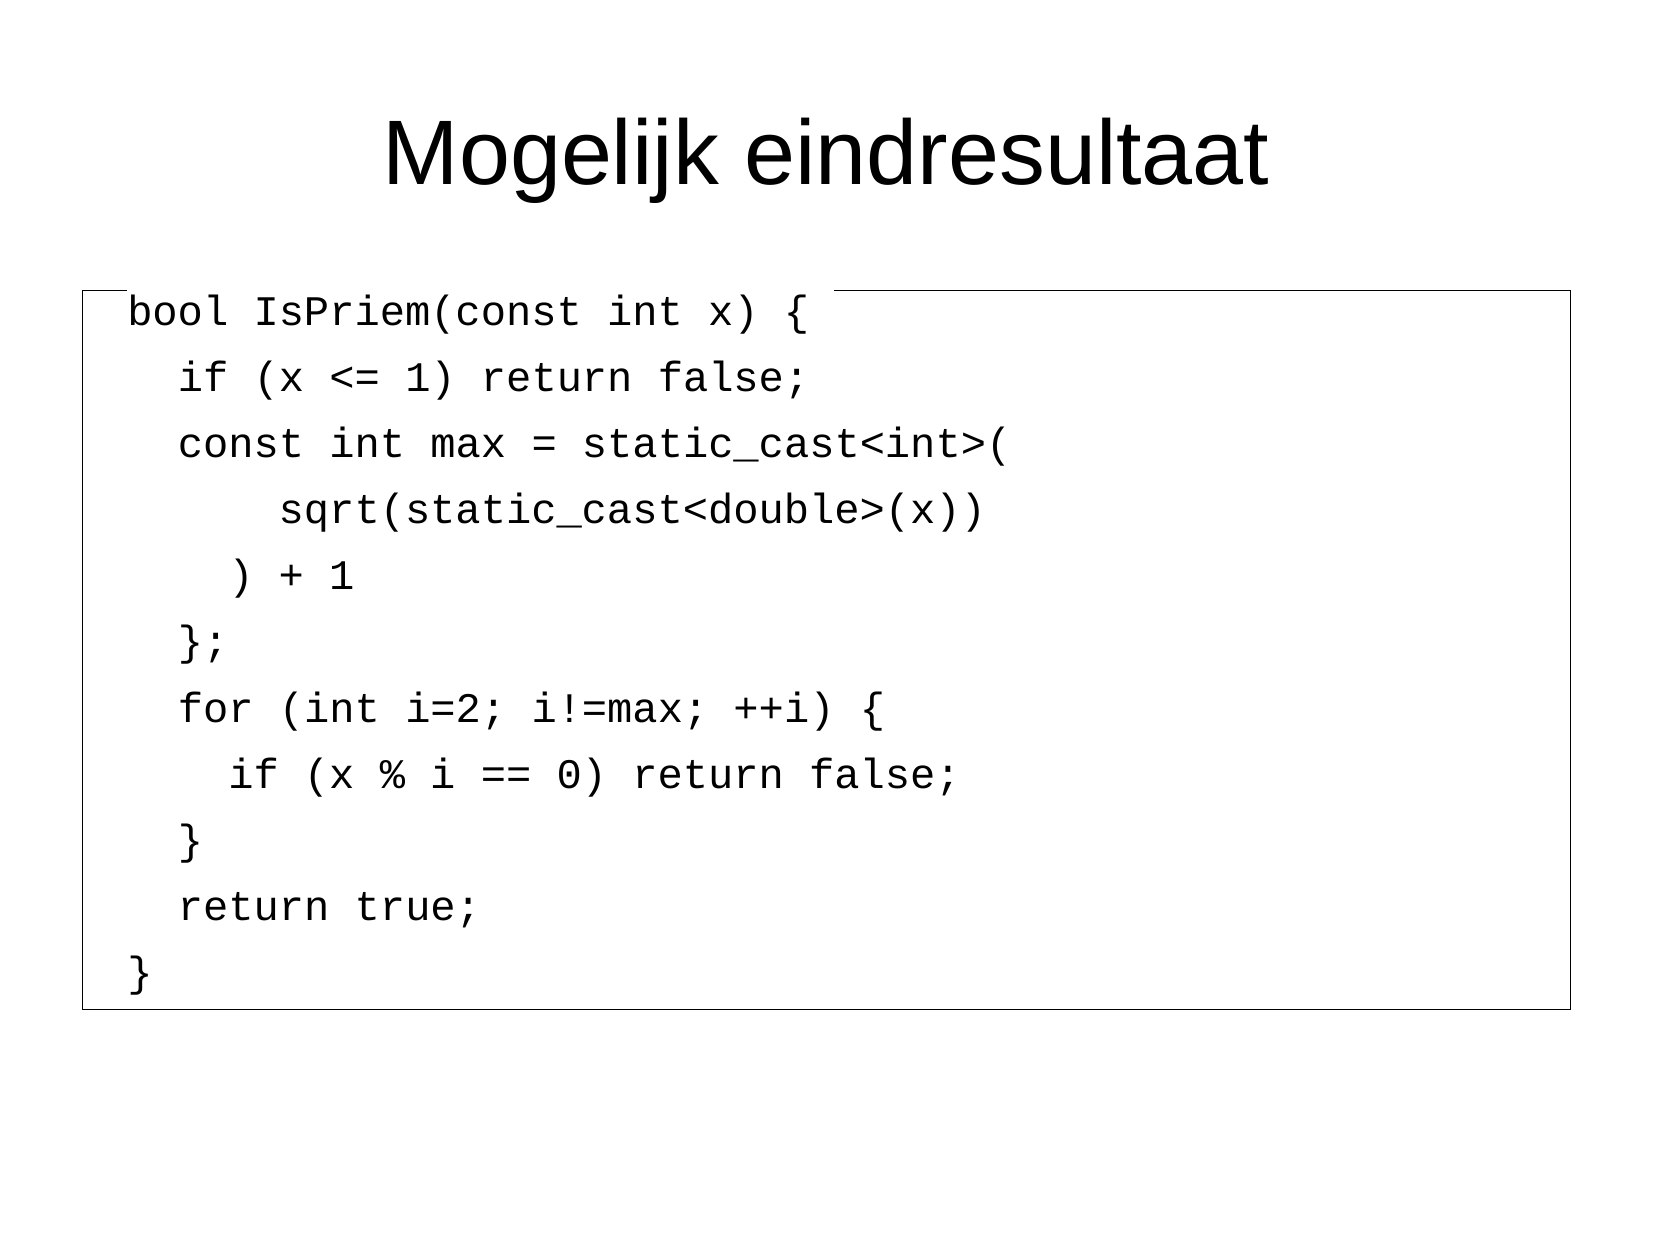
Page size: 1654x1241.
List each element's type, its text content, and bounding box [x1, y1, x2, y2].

title Mogelijk eindresultaat [82, 49, 1571, 257]
list bool IsPriem(const int x) { if (x <= 1) return false; const int max = static_cast<int>( sqrt(static_cast<double>(x)) ) + 1 }; for (int i=2; i!=max; ++i) { if (x % i == 0) return false; } return true; } [82, 290, 1571, 1010]
